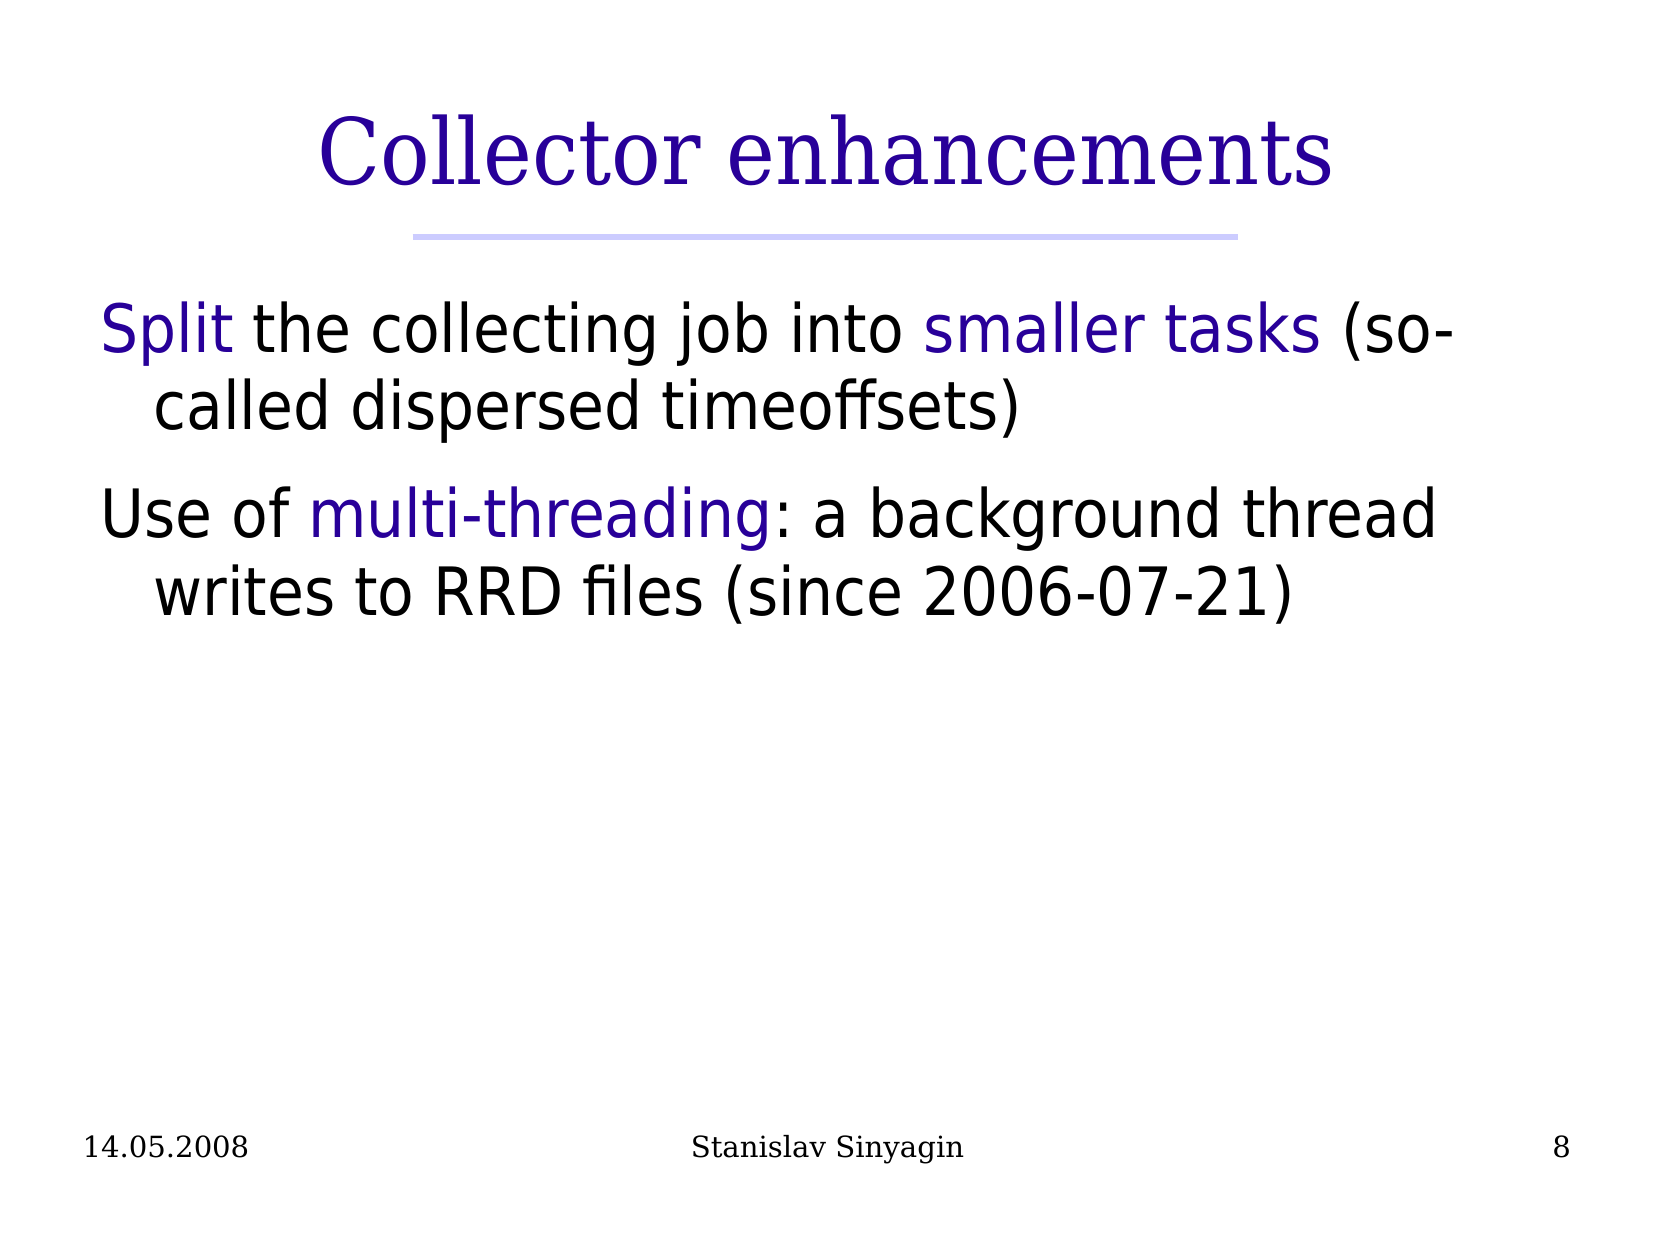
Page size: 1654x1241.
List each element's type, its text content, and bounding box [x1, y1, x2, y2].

title Collector enhancements [82, 49, 1571, 257]
list Split the collecting job into smaller tasks (so-called dispersed timeoffsets) Use of multi-threading: a background thread writes to RRD files (since 2006-07-21) [82, 290, 1571, 1094]
